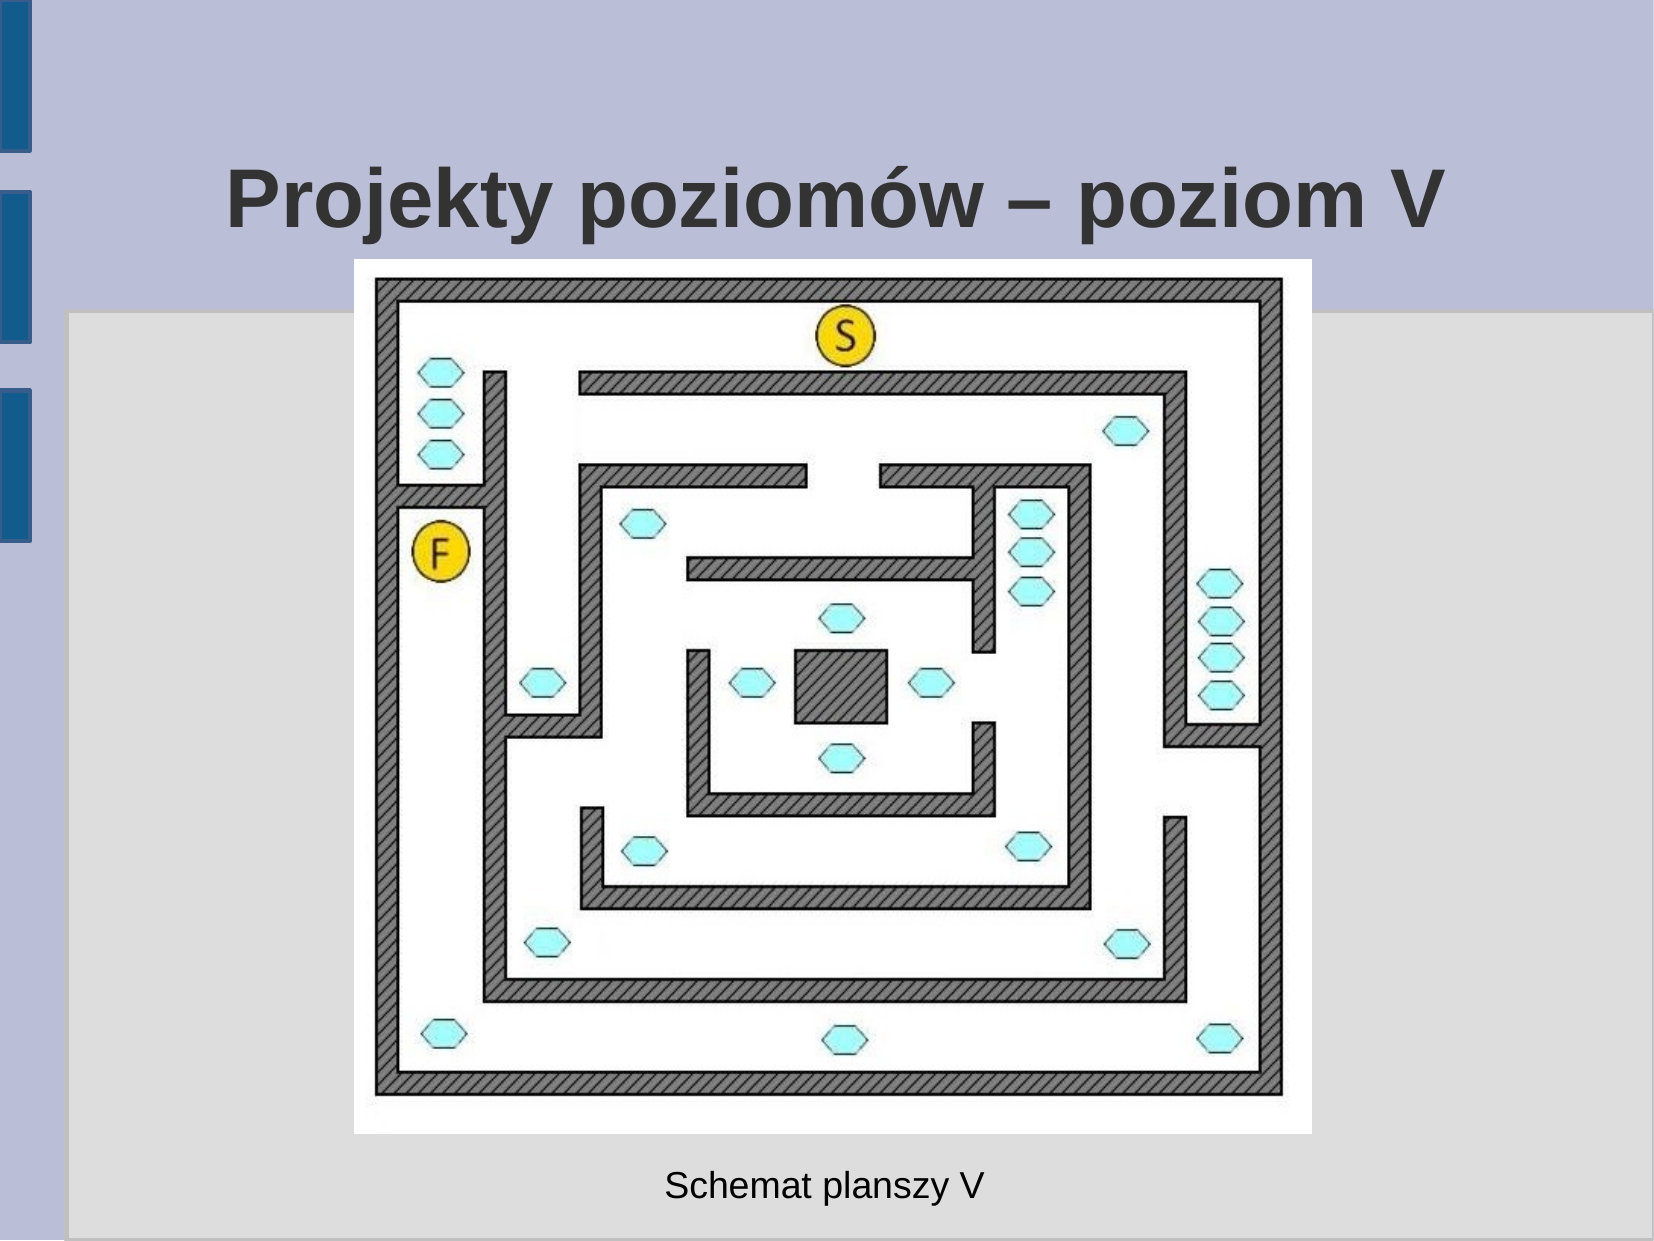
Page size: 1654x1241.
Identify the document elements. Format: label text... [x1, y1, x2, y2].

text_box Schemat planszy V [649, 1157, 1028, 1217]
title Projekty poziomów – poziom V [121, 91, 1534, 299]
picture [354, 259, 1312, 1134]
